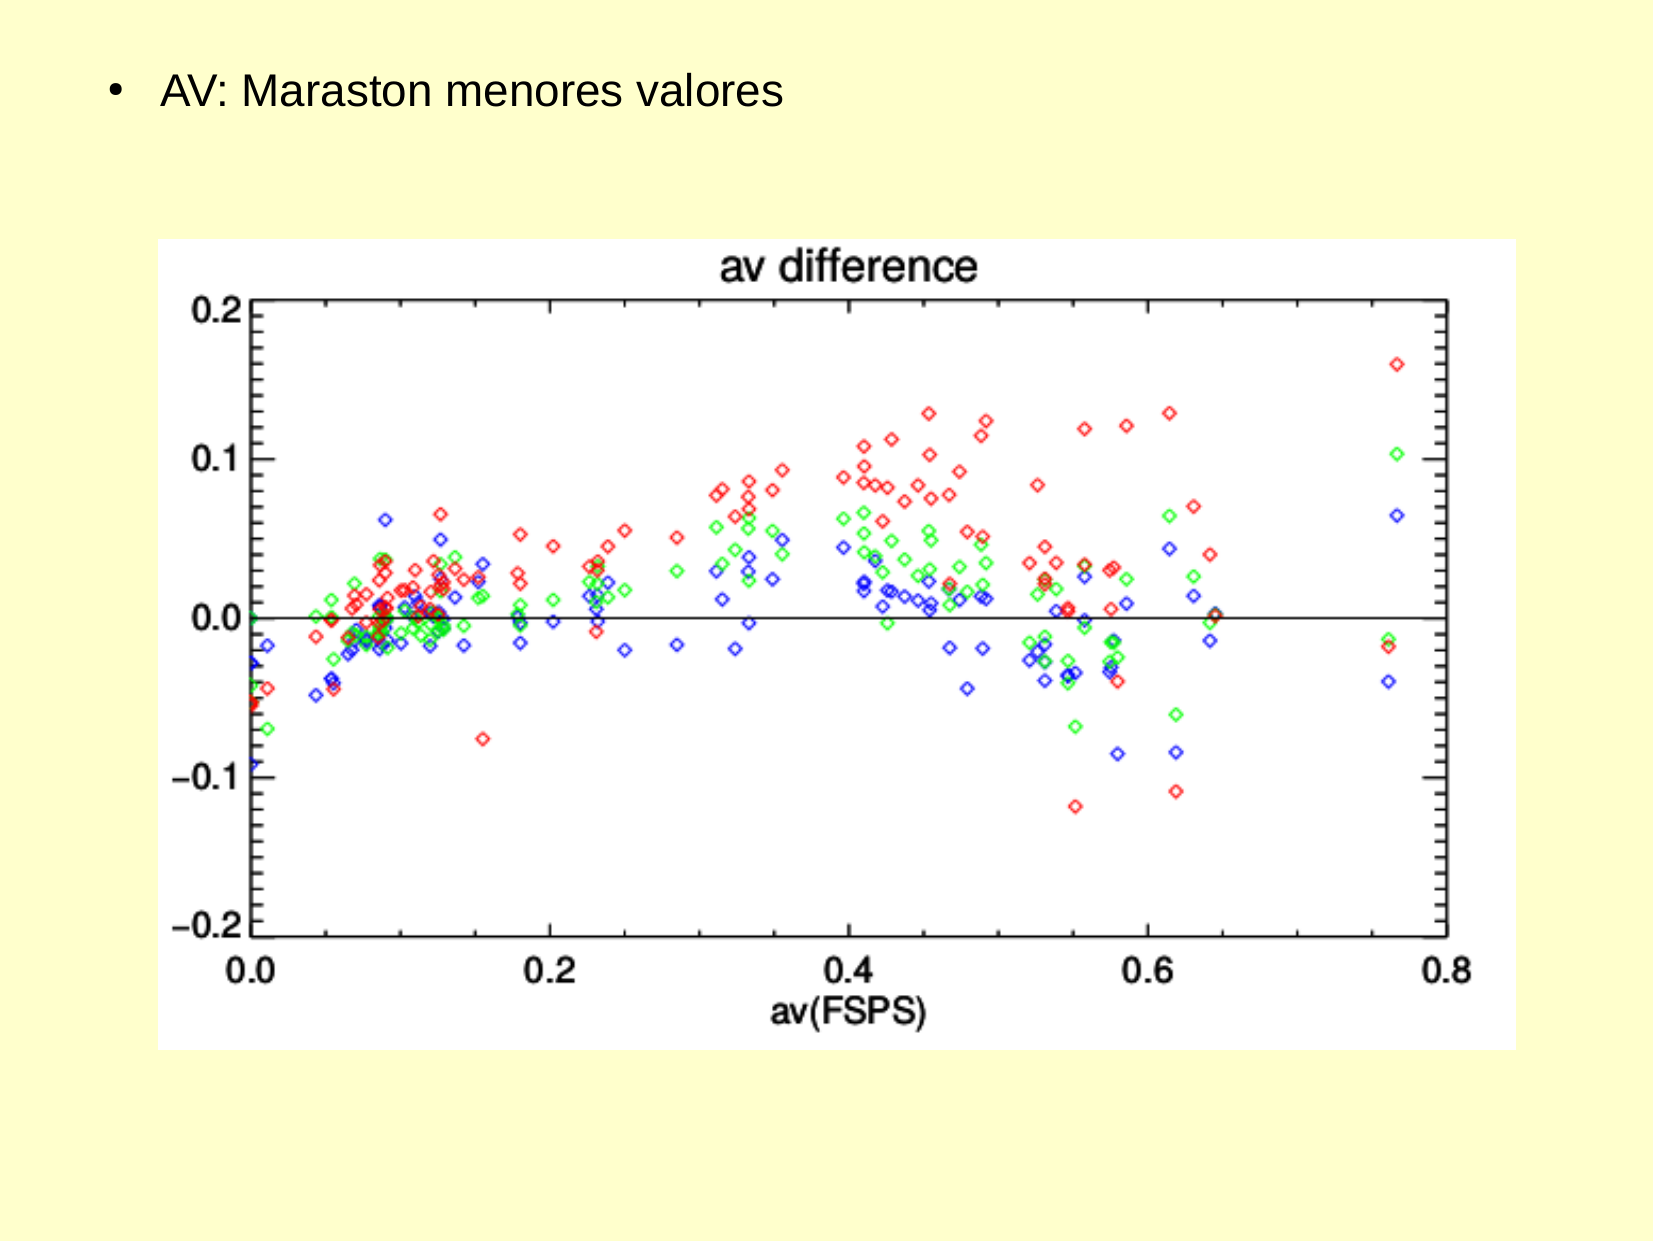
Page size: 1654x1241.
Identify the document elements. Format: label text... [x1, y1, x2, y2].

picture [158, 239, 1516, 1051]
list AV: Maraston menores valores [90, 65, 1621, 451]
